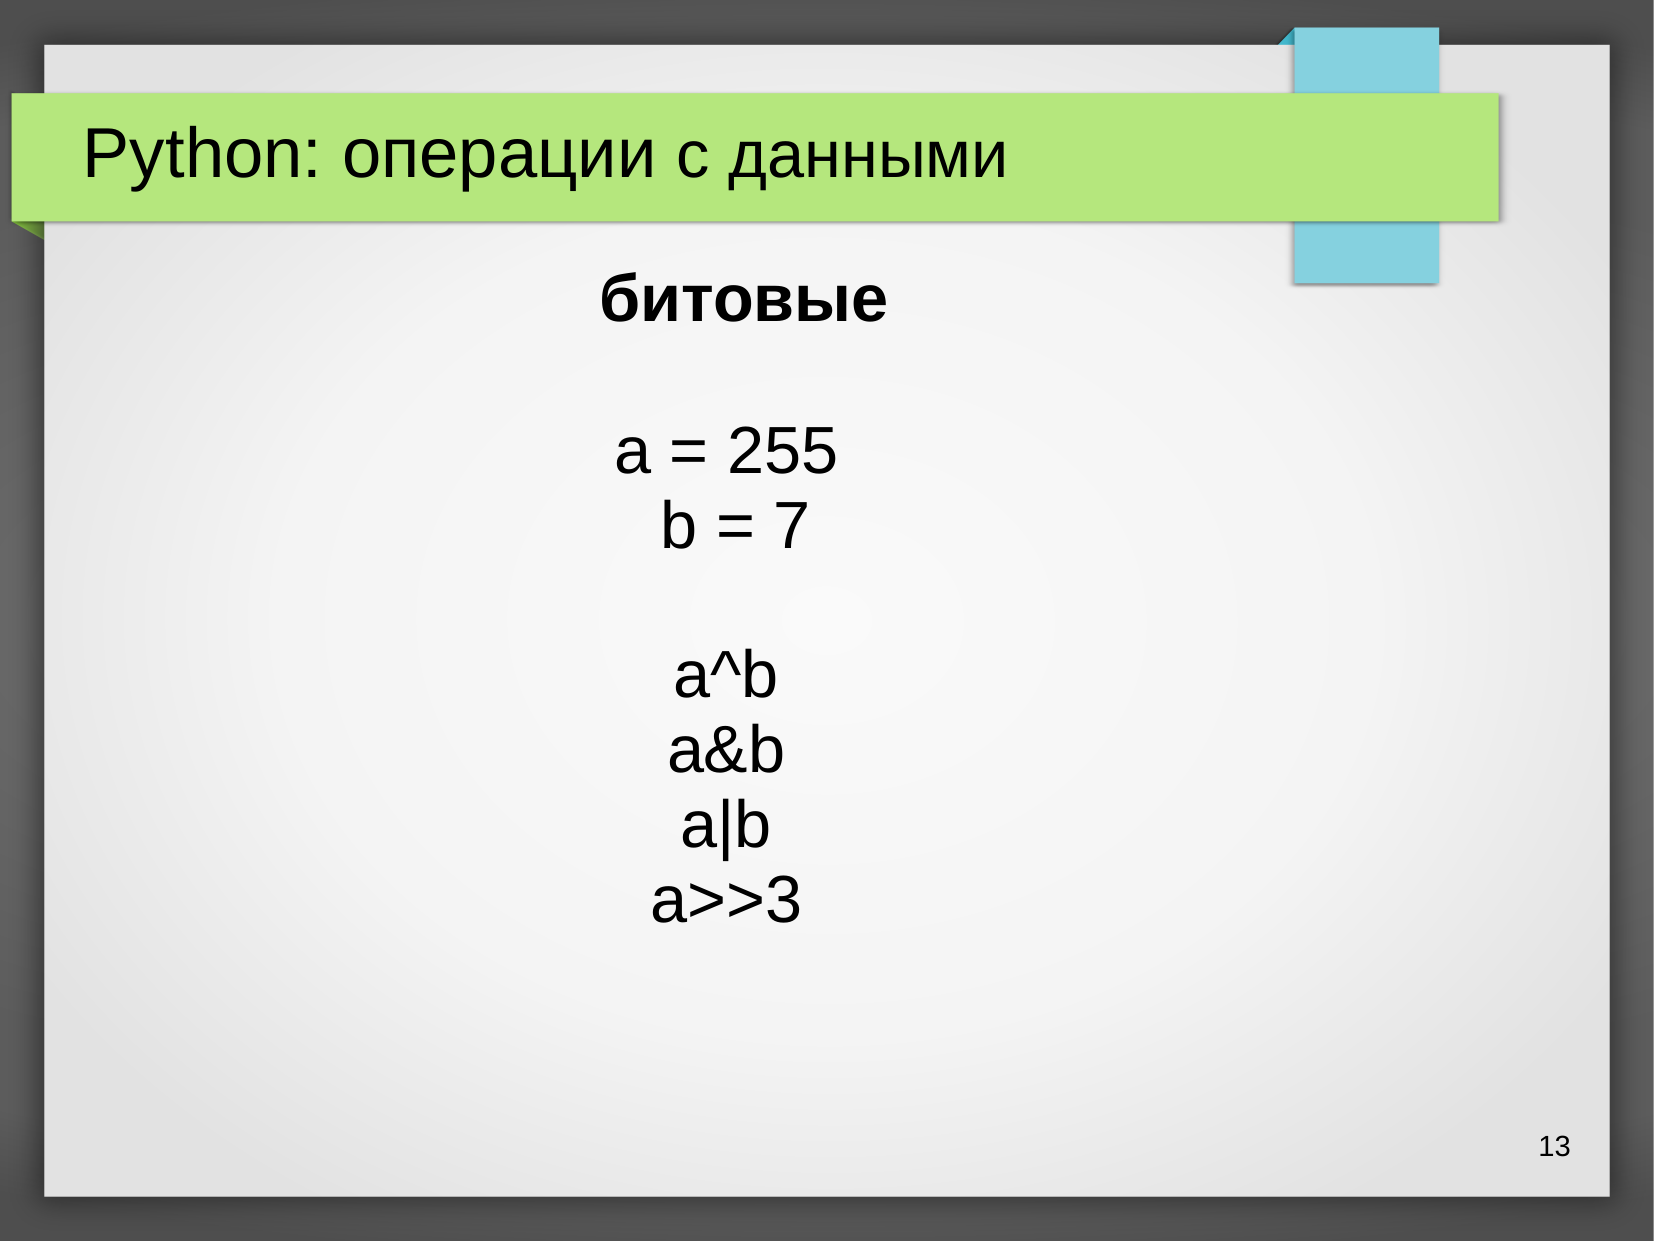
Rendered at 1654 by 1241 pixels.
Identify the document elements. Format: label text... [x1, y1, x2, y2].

title Python: операции с данными [82, 49, 1571, 257]
text_box битовые [448, 257, 1040, 414]
text_box a = 255 b = 7 a^b a&b a|b a>>3 [484, 414, 969, 1086]
picture [0, 0, 1654, 1241]
